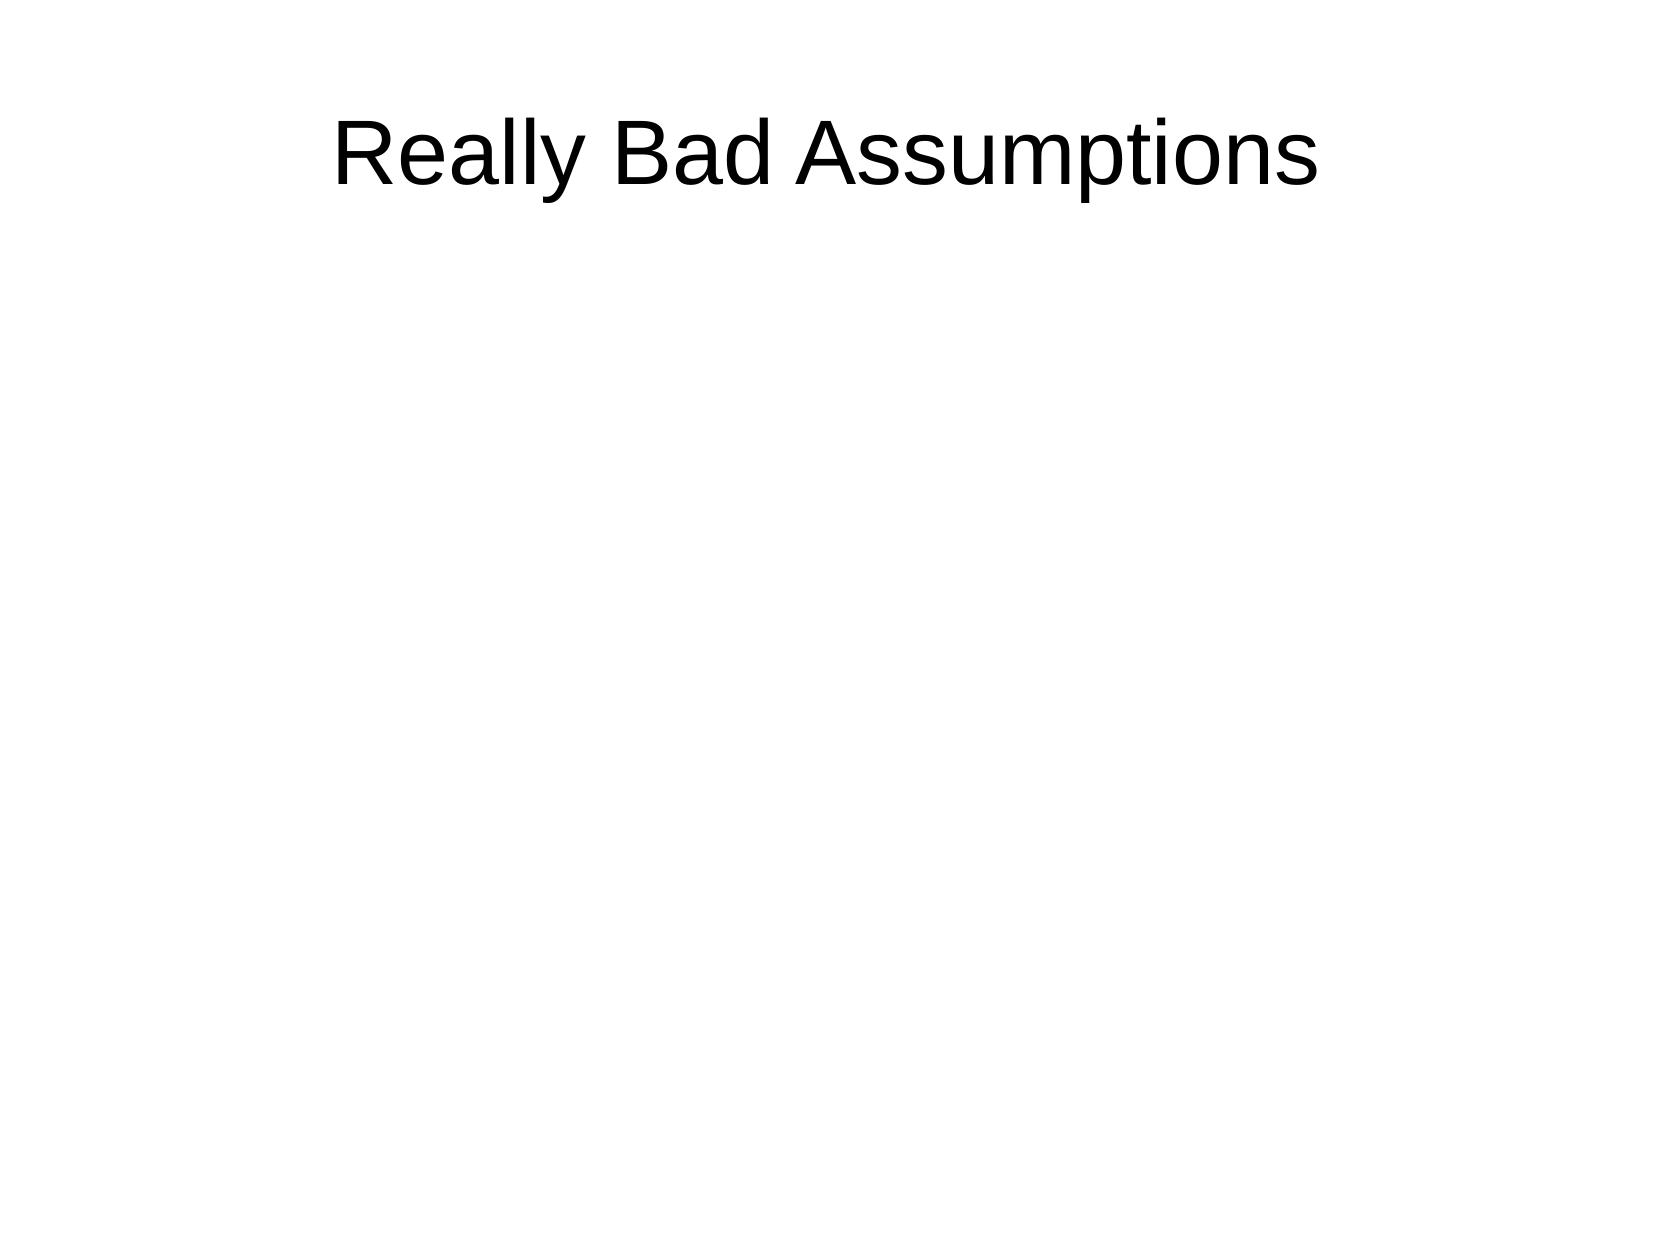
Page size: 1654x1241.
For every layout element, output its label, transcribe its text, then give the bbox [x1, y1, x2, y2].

title Really Bad Assumptions [82, 49, 1571, 257]
